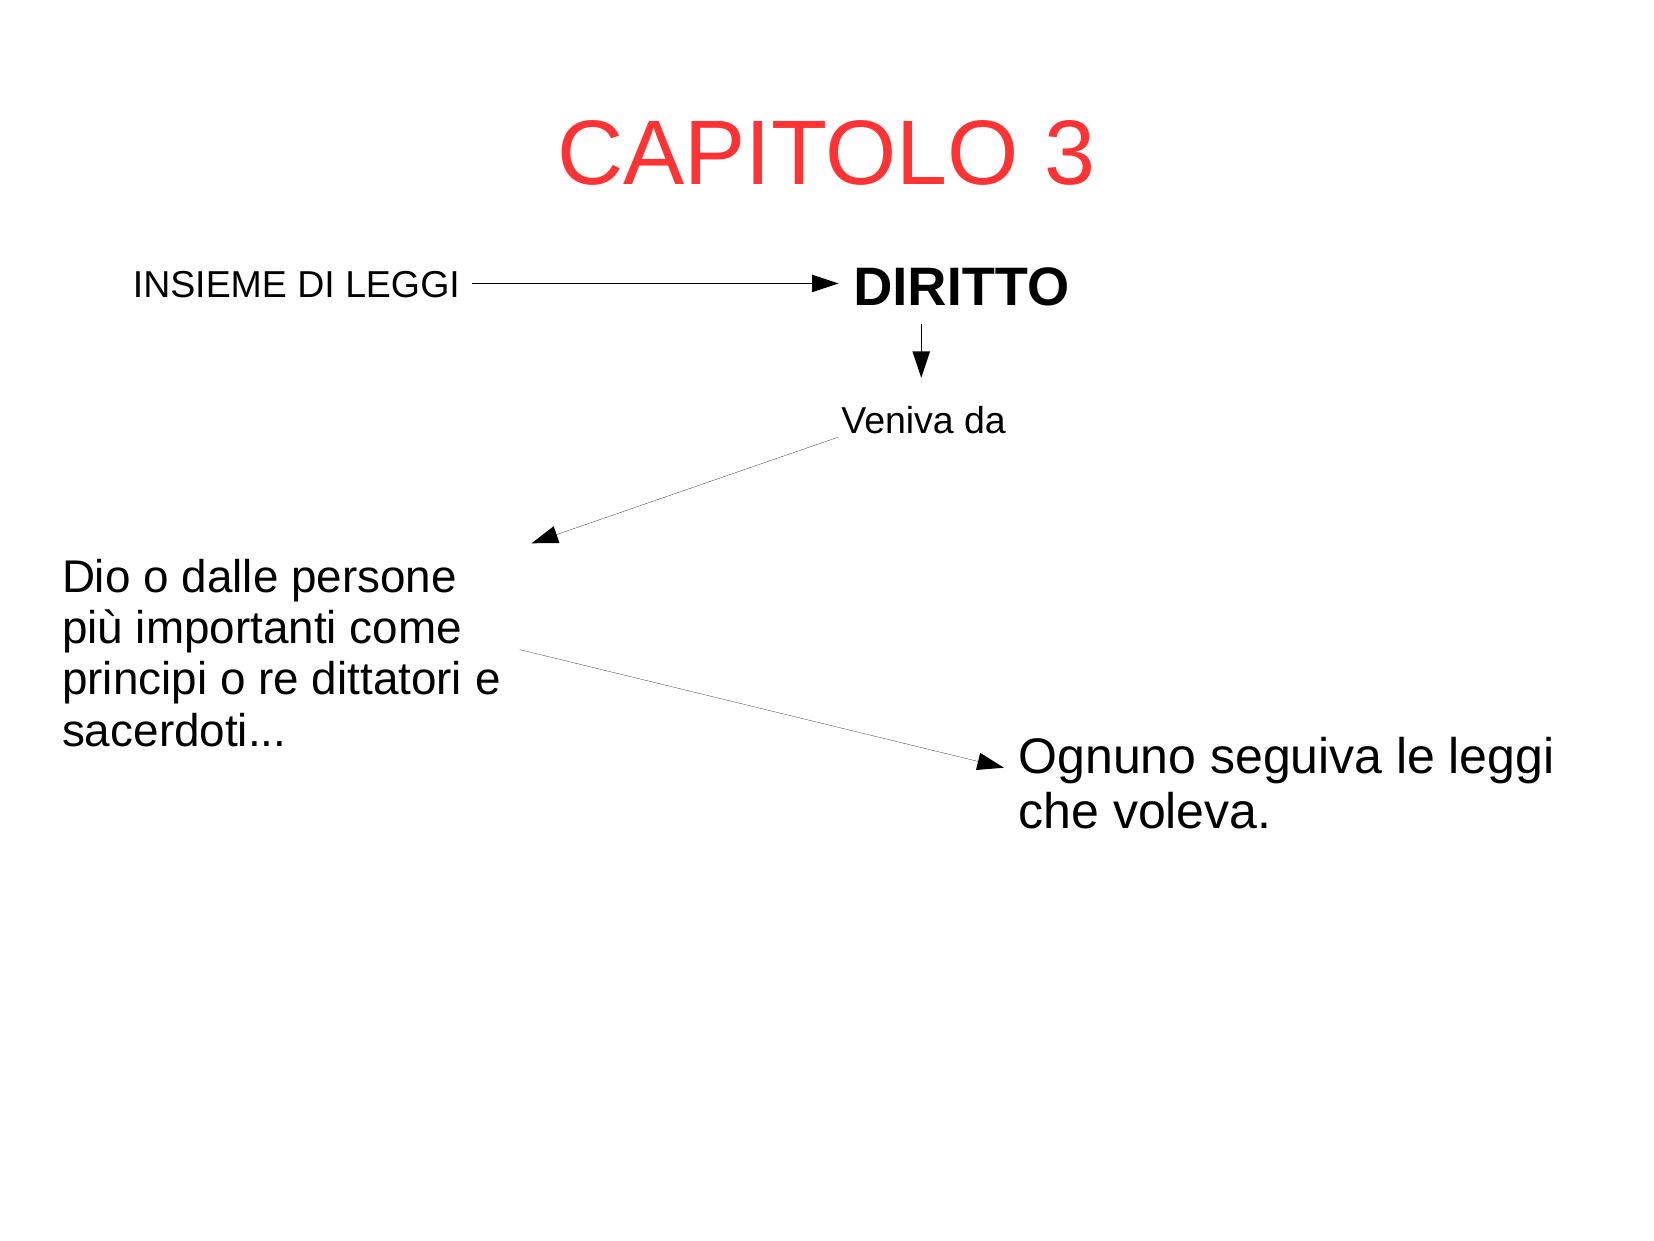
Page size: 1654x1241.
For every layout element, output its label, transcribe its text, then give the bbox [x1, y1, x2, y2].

text_box DIRITTO [838, 249, 1205, 325]
text_box Veniva da [826, 392, 1075, 449]
text_box INSIEME DI LEGGI [118, 256, 697, 314]
title CAPITOLO 3 [82, 49, 1571, 257]
text_box Ognuno seguiva le leggi che voleva. [1003, 720, 1607, 847]
text_box Dio o dalle persone più importanti come principi o re dittatori e sacerdoti... [47, 543, 520, 764]
